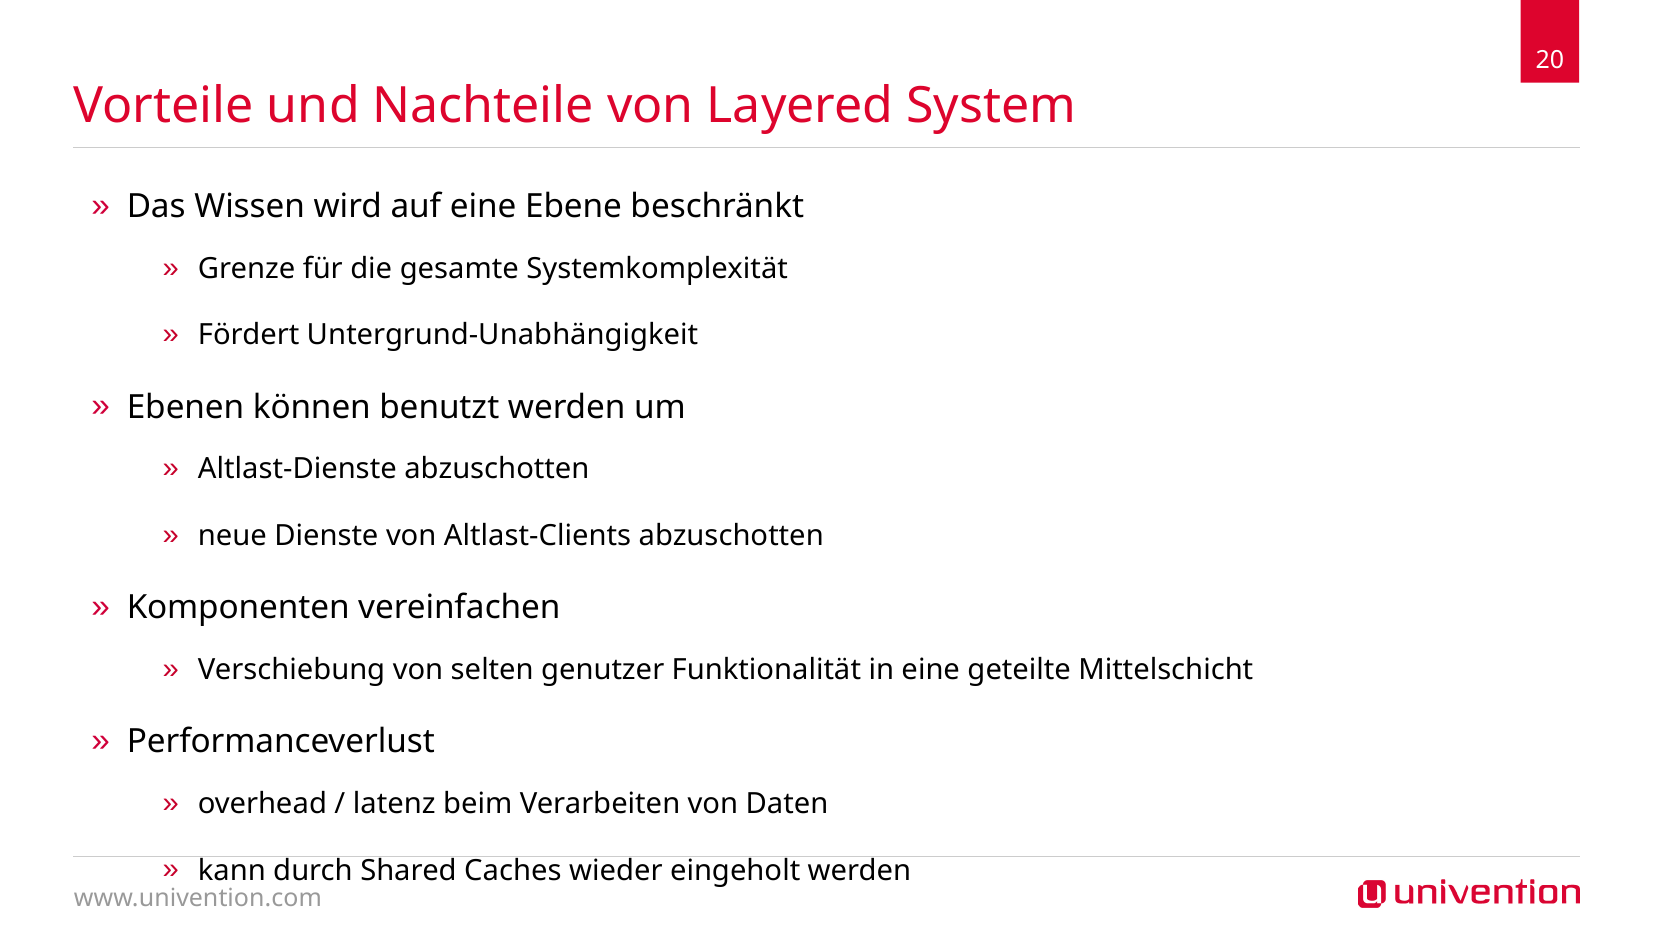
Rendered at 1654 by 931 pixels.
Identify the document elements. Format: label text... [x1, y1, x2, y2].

list Das Wissen wird auf eine Ebene beschränkt Grenze für die gesamte Systemkomplexität Fördert Untergrund-Unabhängigkeit Ebenen können benutzt werden um Altlast-Dienste abzuschotten neue Dienste von Altlast-Clients abzuschotten Komponenten vereinfachen Verschiebung von selten genutzer Funktionalität in eine geteilte Mittelschicht Performanceverlust overhead / latenz beim Verarbeiten von Daten kann durch Shared Caches wieder eingeholt werden [73, 159, 1580, 751]
title Vorteile und Nachteile von Layered System [73, 59, 1580, 148]
picture [1358, 879, 1580, 908]
